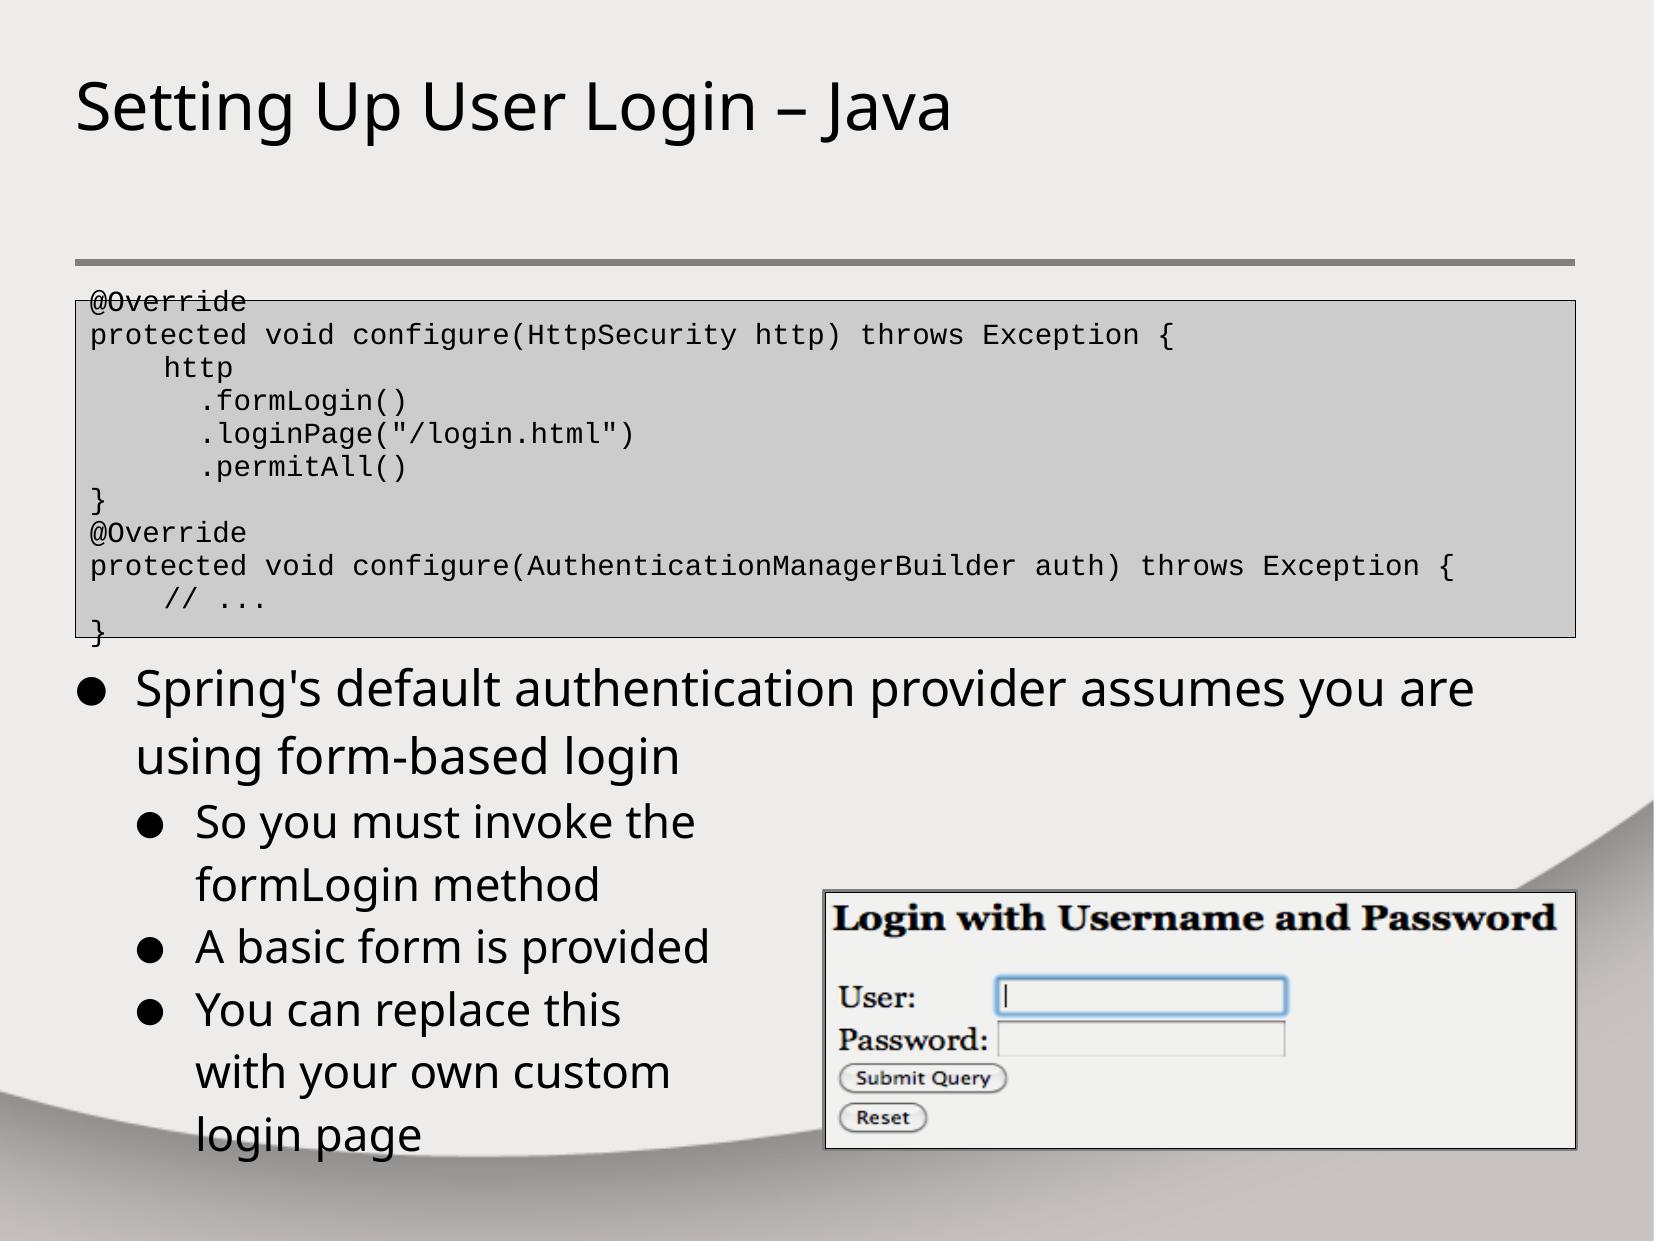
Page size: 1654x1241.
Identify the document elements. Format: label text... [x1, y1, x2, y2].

title Setting Up User Login – Java [75, 75, 1576, 226]
list Spring's default authentication provider assumes you are using form-based login So you must invoke the formLogin method A basic form is provided You can replace this with your own custom login page [75, 300, 1576, 1163]
picture [0, 0, 1654, 1241]
